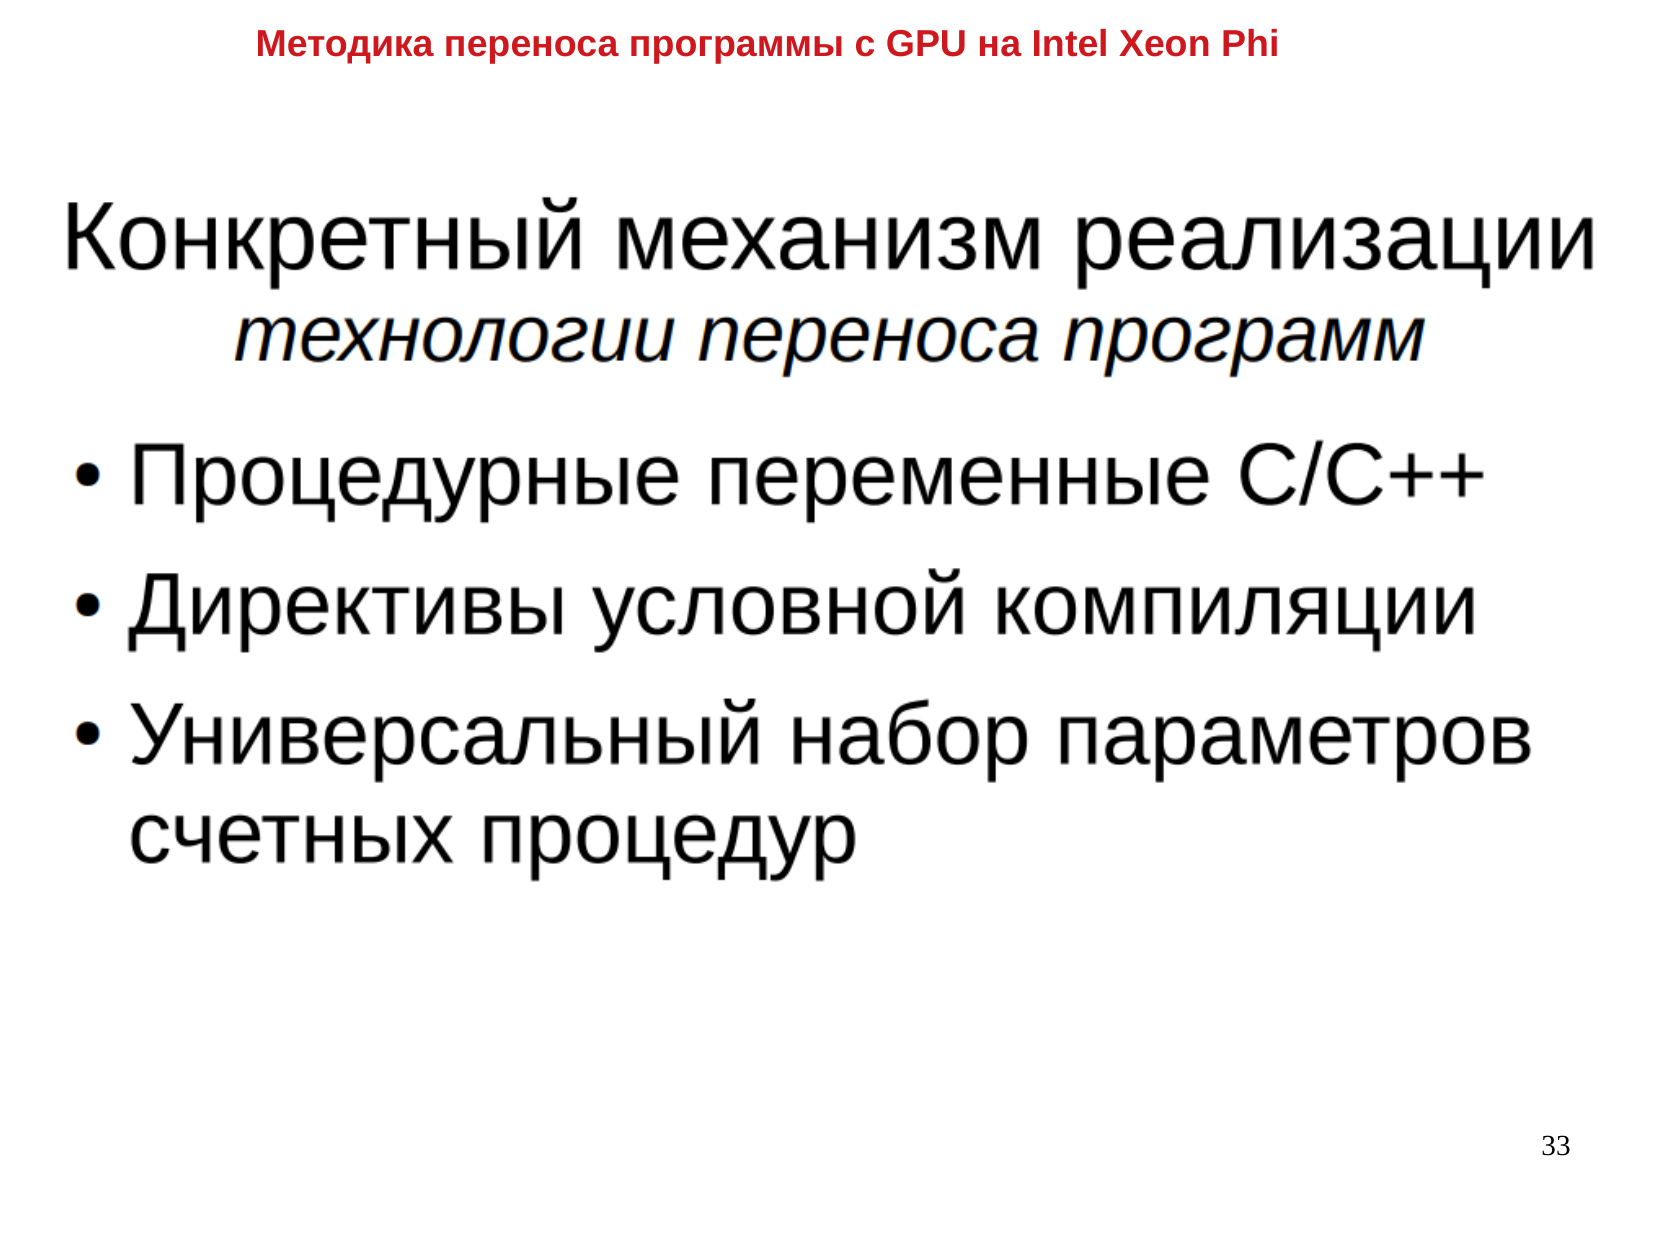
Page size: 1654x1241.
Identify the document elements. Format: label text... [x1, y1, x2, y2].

text_box Методика переноса программы с GPU на Intel Xeon Phi [240, 15, 1336, 114]
picture [17, 173, 1634, 995]
